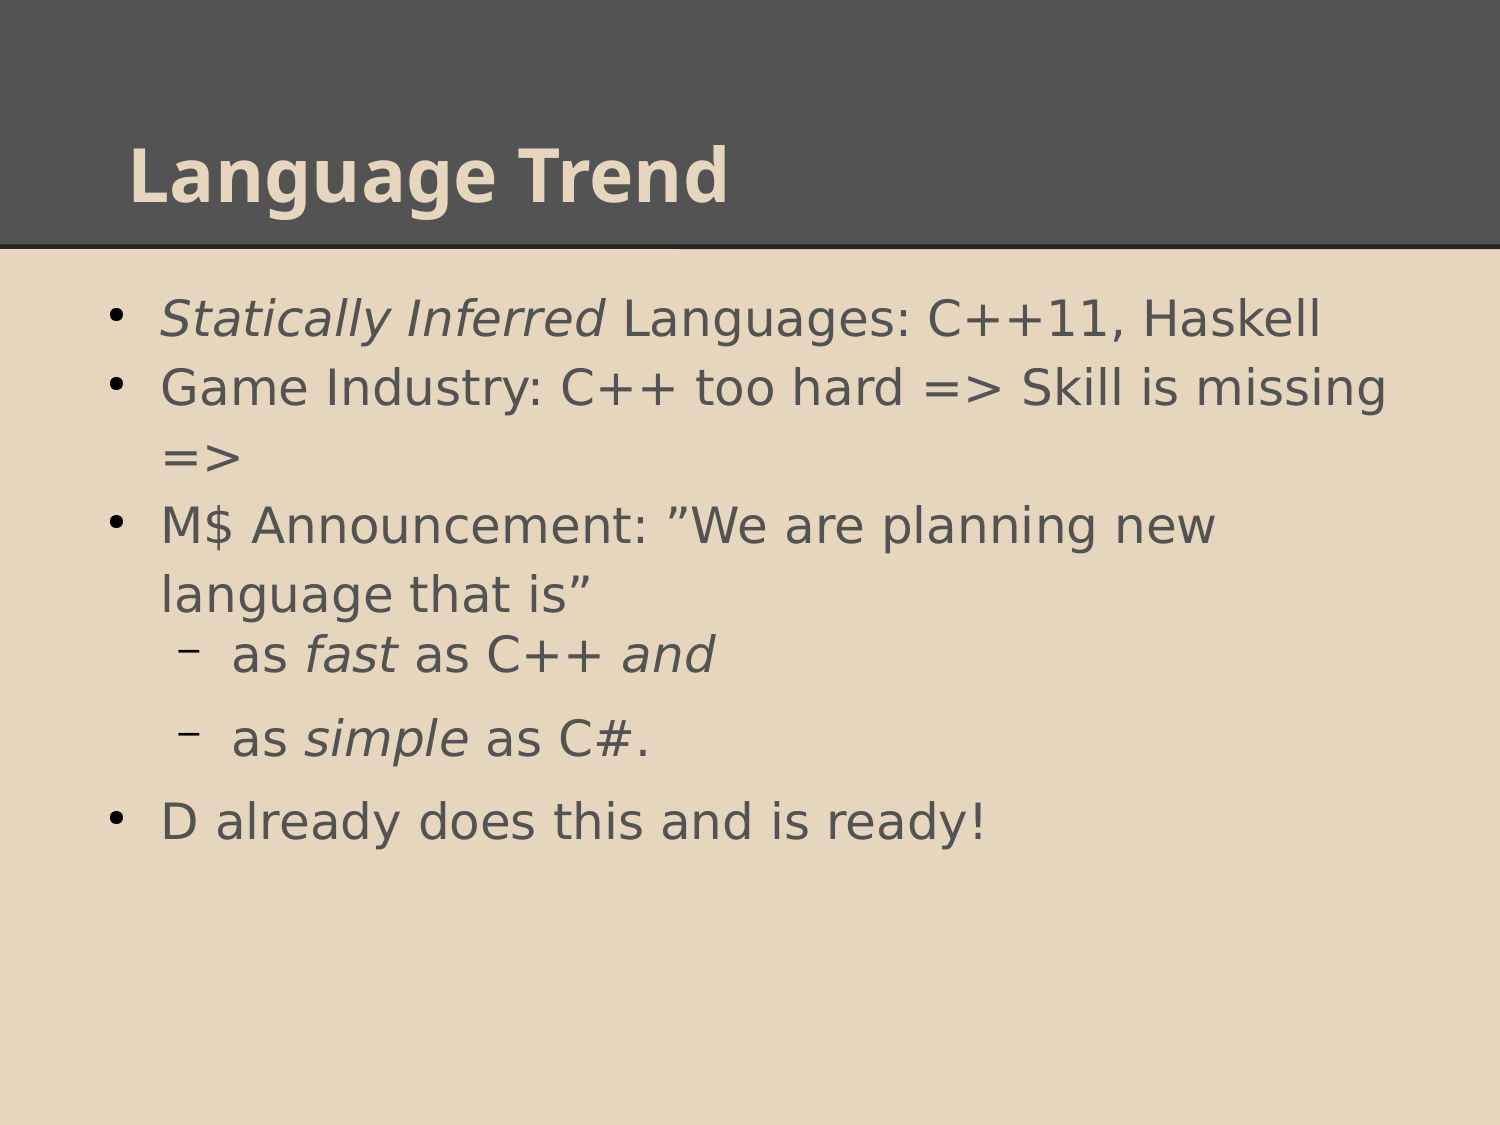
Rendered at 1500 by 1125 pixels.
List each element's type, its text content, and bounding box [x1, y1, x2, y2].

list Statically Inferred Languages: C++11, Haskell Game Industry: C++ too hard => Skill is missing => M$ Announcement: ”We are planning new language that is” as fast as C++ and as simple as C#. D already does this and is ready! [75, 262, 1425, 1078]
title Language Trend [75, 45, 1425, 233]
